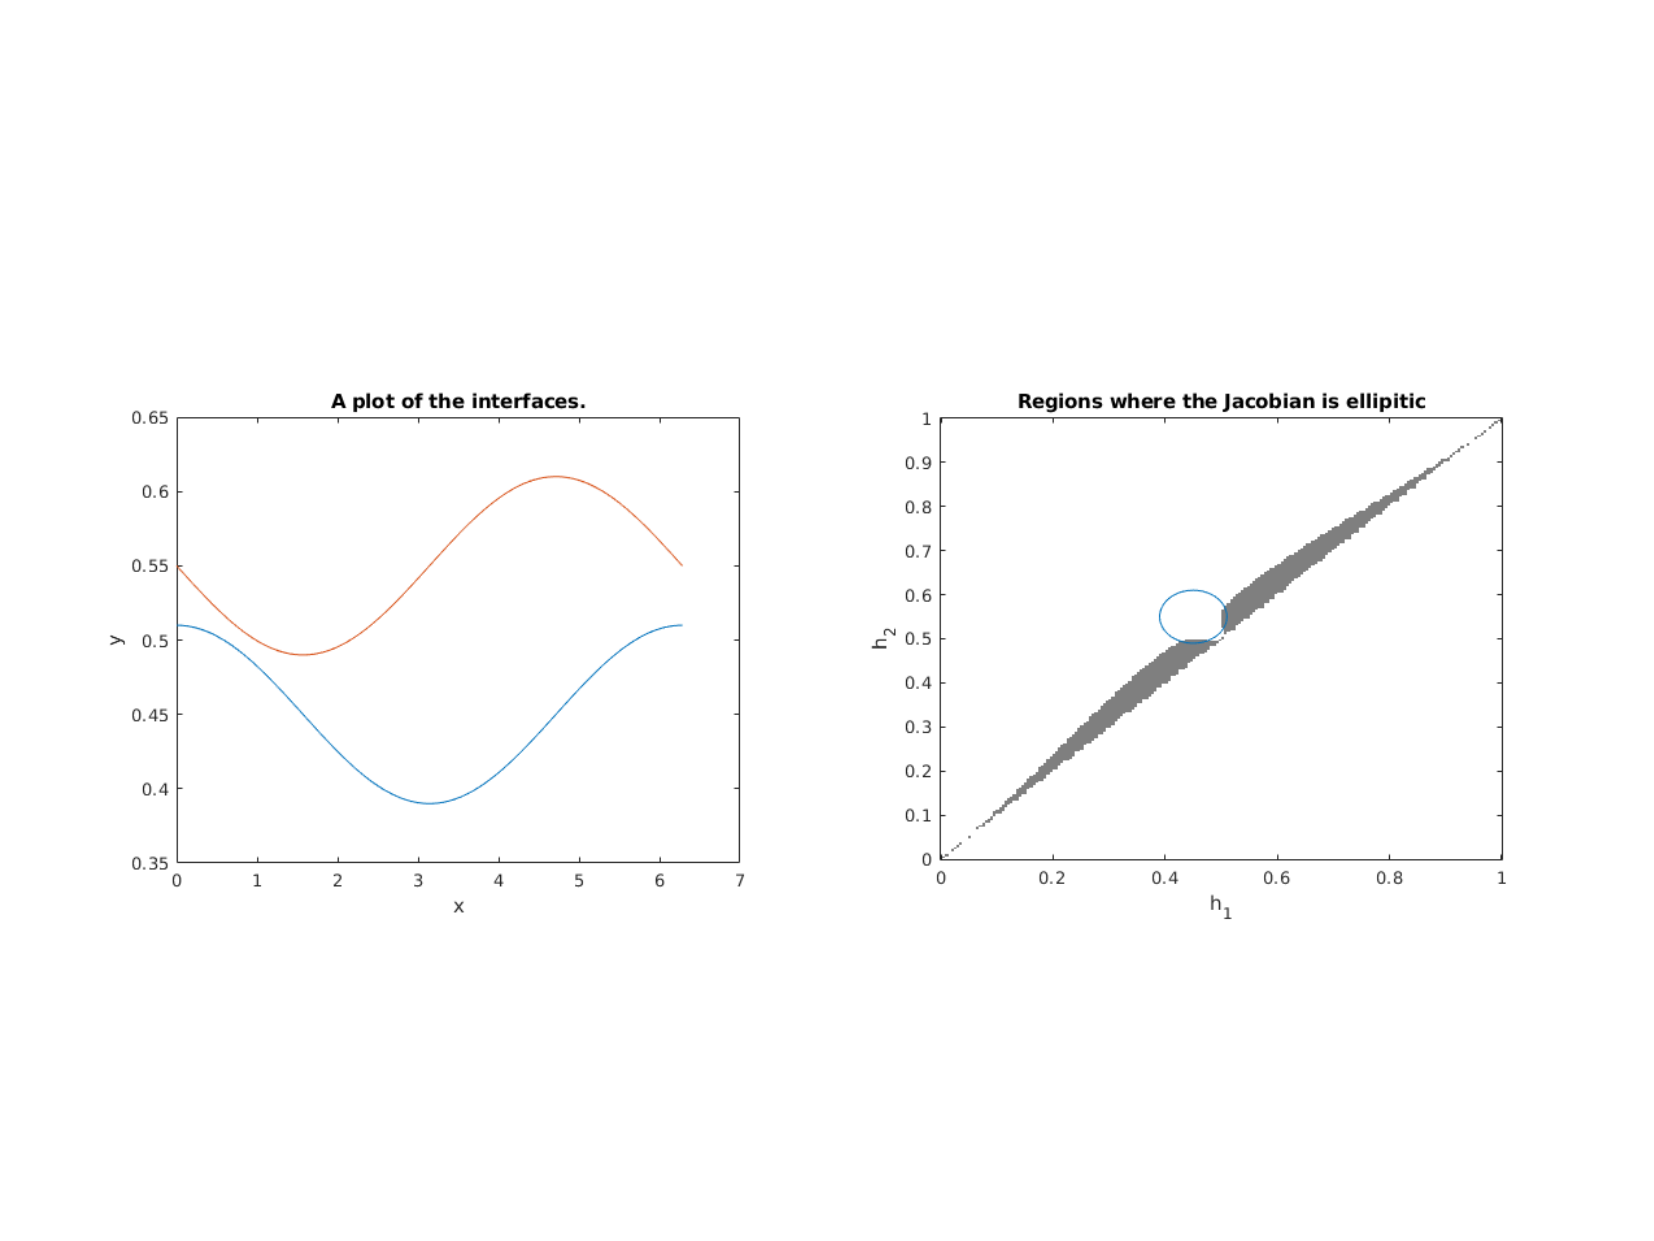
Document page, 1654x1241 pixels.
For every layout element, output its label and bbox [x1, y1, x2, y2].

picture [82, 377, 809, 923]
picture [845, 377, 1572, 923]
